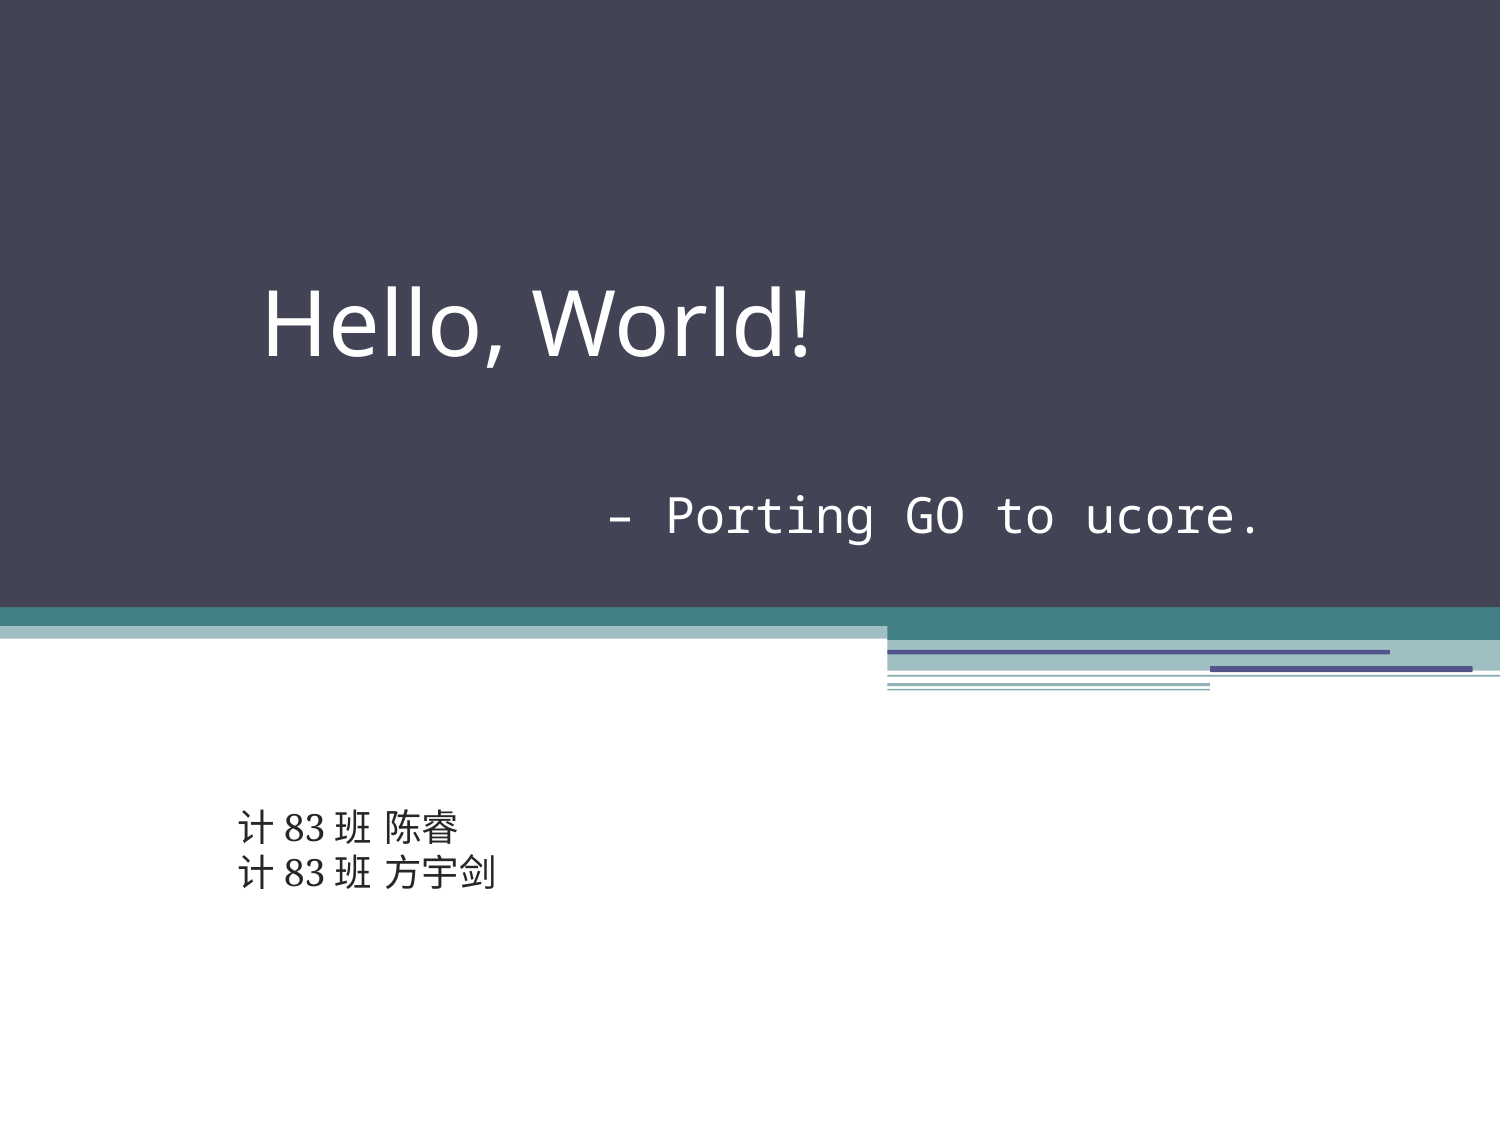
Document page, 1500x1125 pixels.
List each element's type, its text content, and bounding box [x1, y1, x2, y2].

text_box 计83班 陈睿 计83班 方宇剑 [222, 796, 586, 902]
text_box Hello, World! [246, 257, 1067, 383]
text_box – Porting GO to ucore. [590, 472, 1418, 546]
